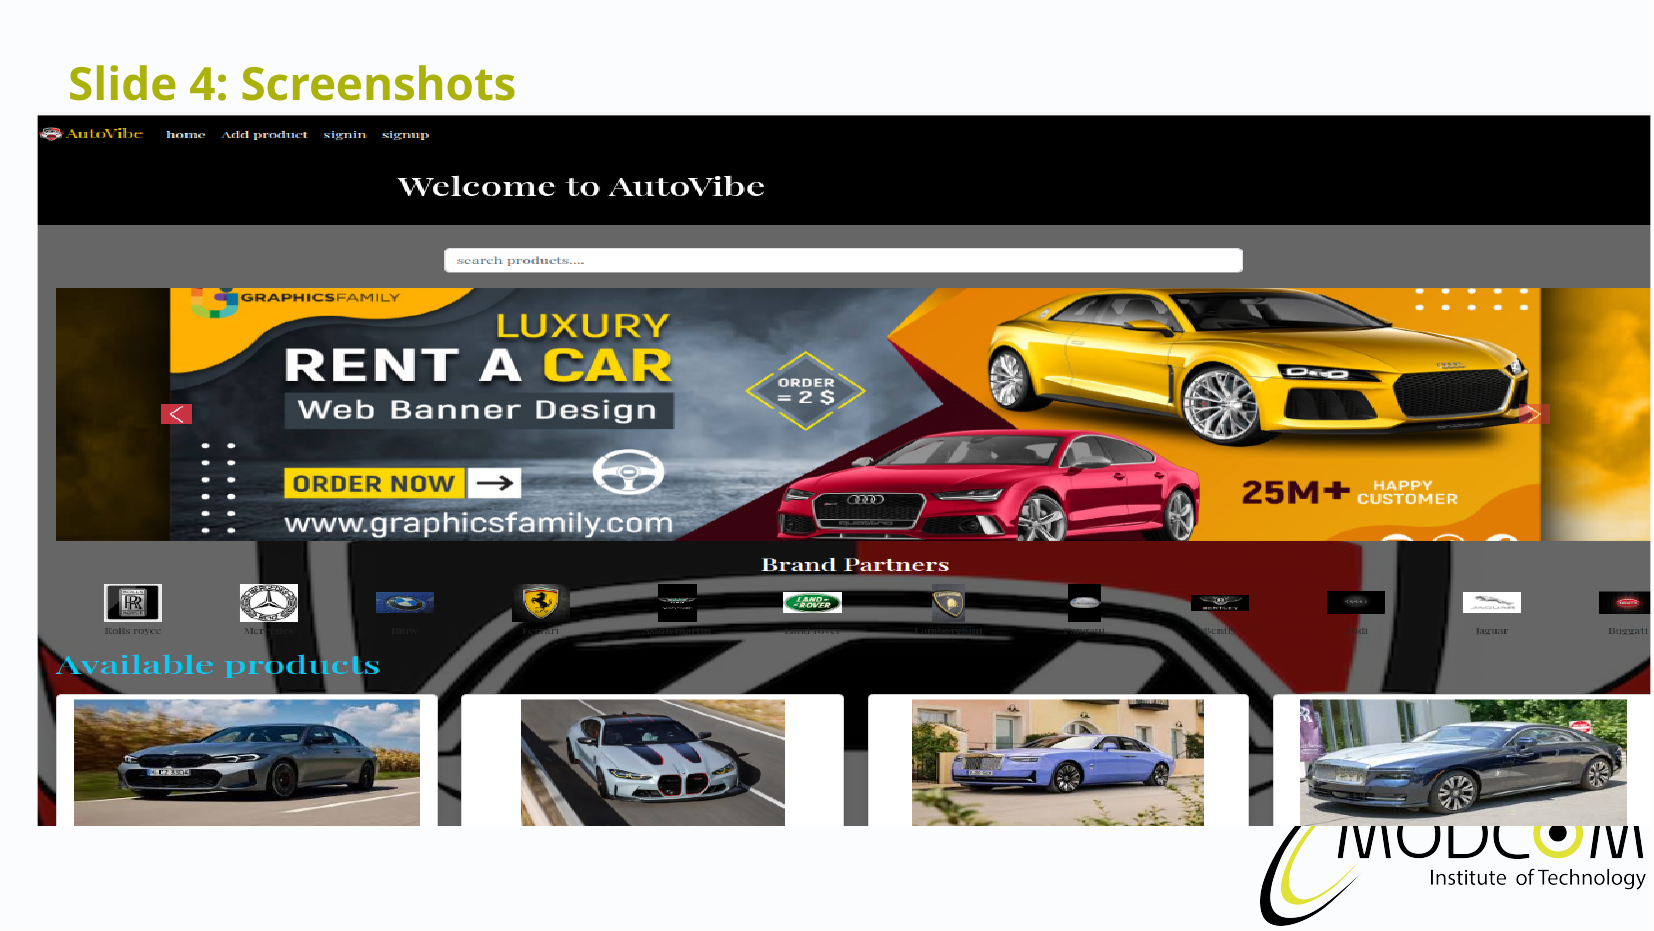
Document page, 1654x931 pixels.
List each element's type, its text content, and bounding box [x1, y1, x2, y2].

text_box Slide 4: Screenshots [53, 44, 1201, 112]
picture [37, 112, 1651, 926]
